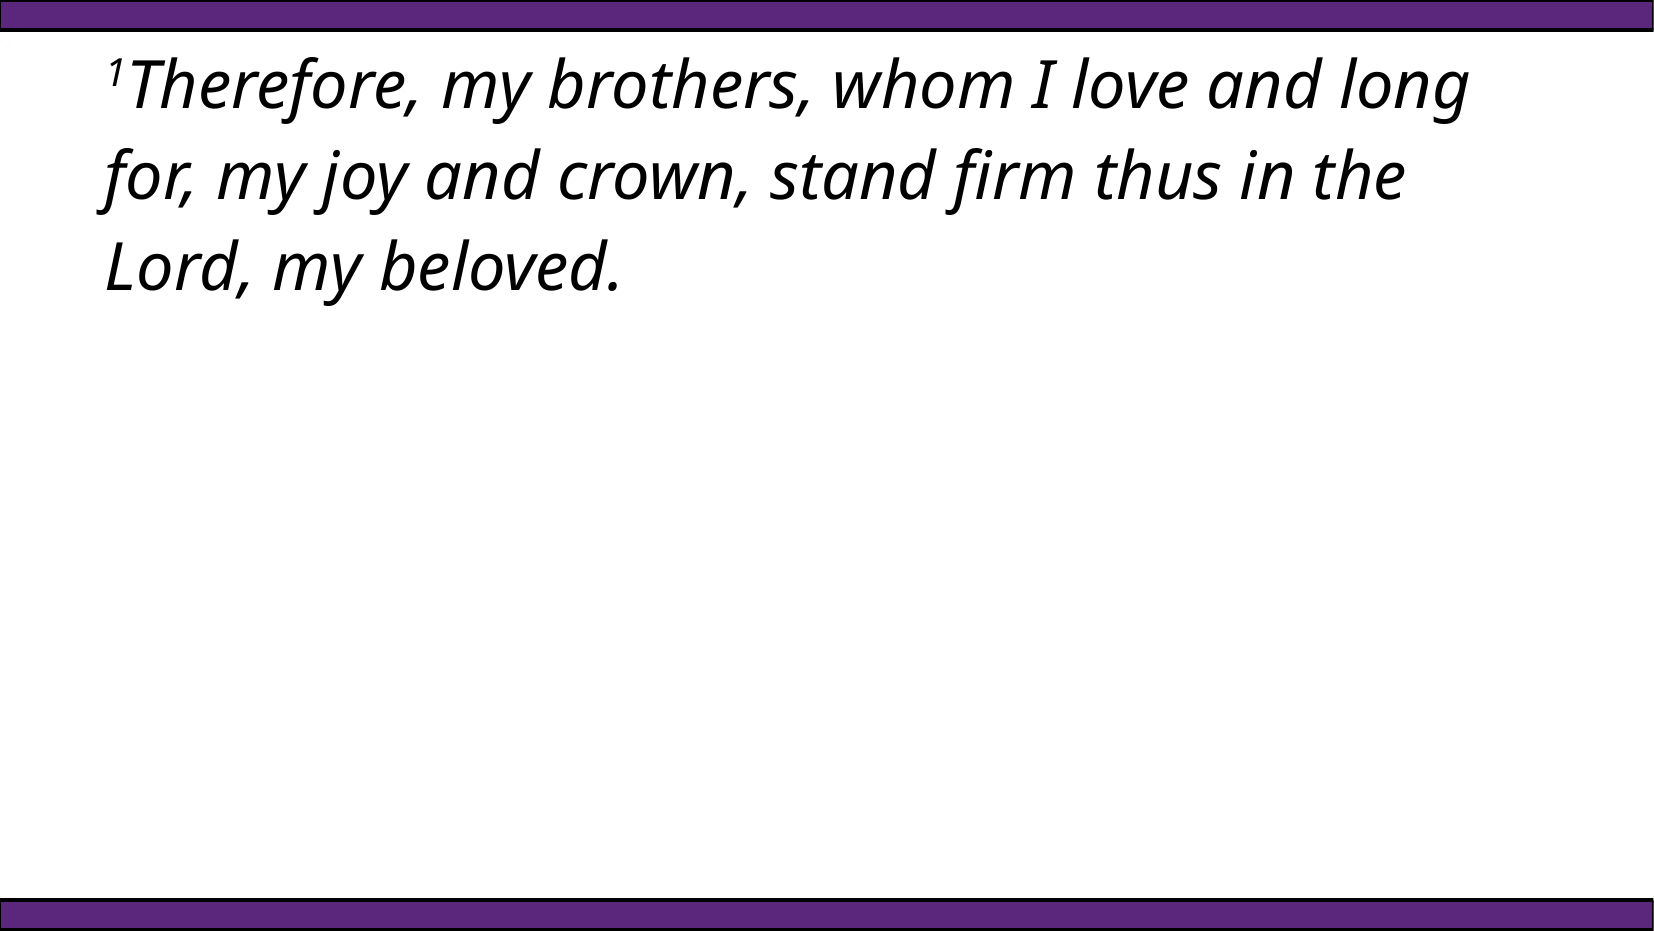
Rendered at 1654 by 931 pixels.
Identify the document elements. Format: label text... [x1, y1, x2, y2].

text_box [0, 0, 1654, 31]
text_box 1Therefore, my brothers, whom I love and long for, my joy and crown, stand firm thus in the Lord, my beloved. [90, 30, 1576, 312]
picture [0, 31, 1654, 900]
text_box [0, 900, 1654, 931]
